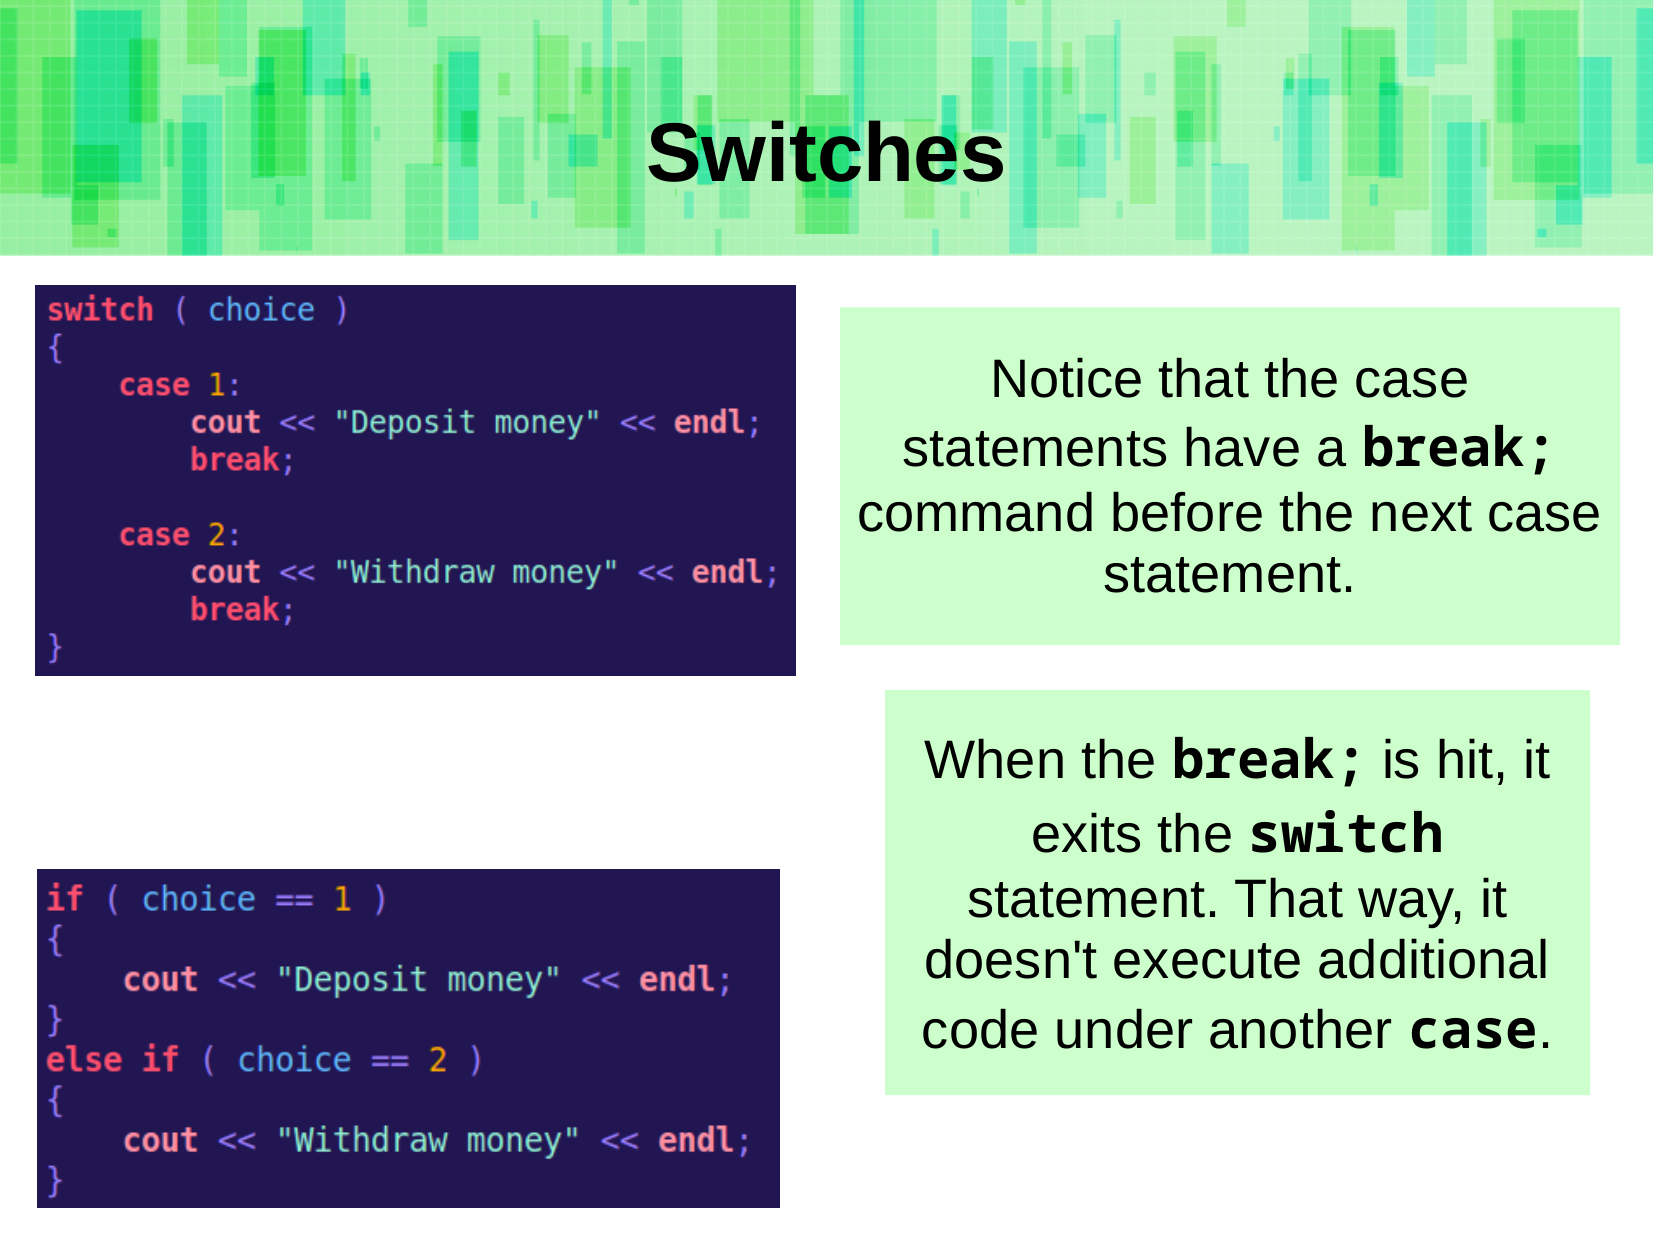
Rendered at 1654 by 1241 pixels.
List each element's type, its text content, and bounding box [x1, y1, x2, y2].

picture [0, 0, 1654, 1241]
text_box Notice that the case statements have a break; command before the next case statement. [840, 307, 1621, 646]
text_box When the break; is hit, it exits the switch statement. That way, it doesn't execute additional code under another case. [885, 690, 1591, 1096]
title Switches [82, 49, 1571, 257]
